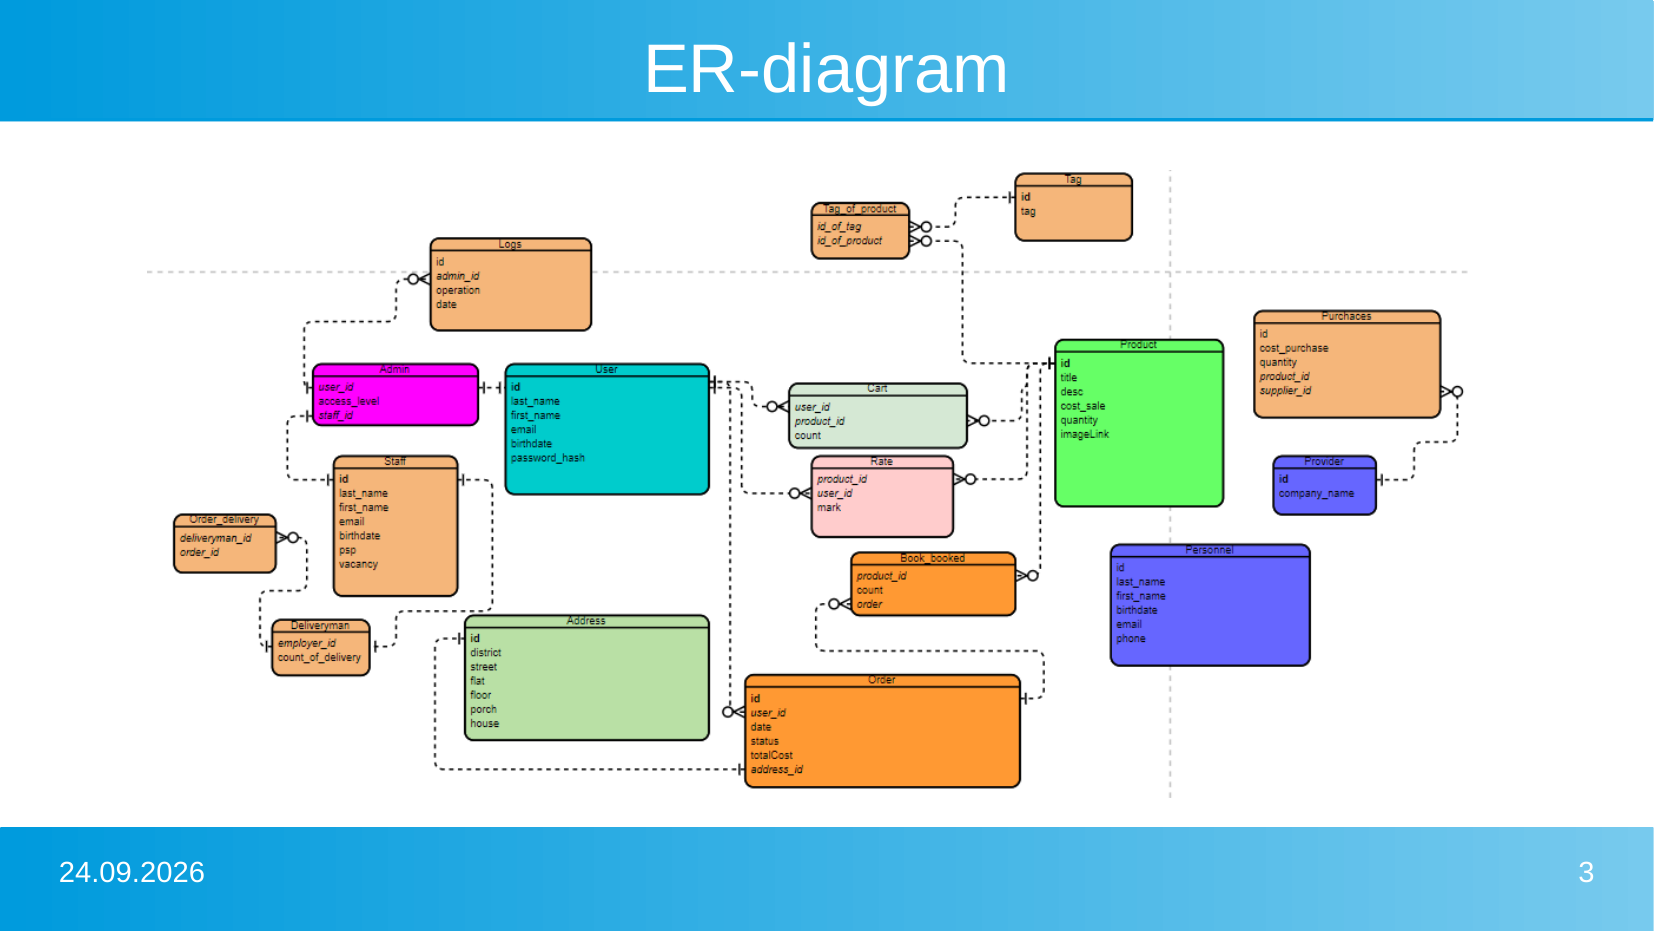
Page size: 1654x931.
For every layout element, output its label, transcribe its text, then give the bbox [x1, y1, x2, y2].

title ER-diagram [59, 29, 1595, 108]
picture [147, 170, 1469, 798]
